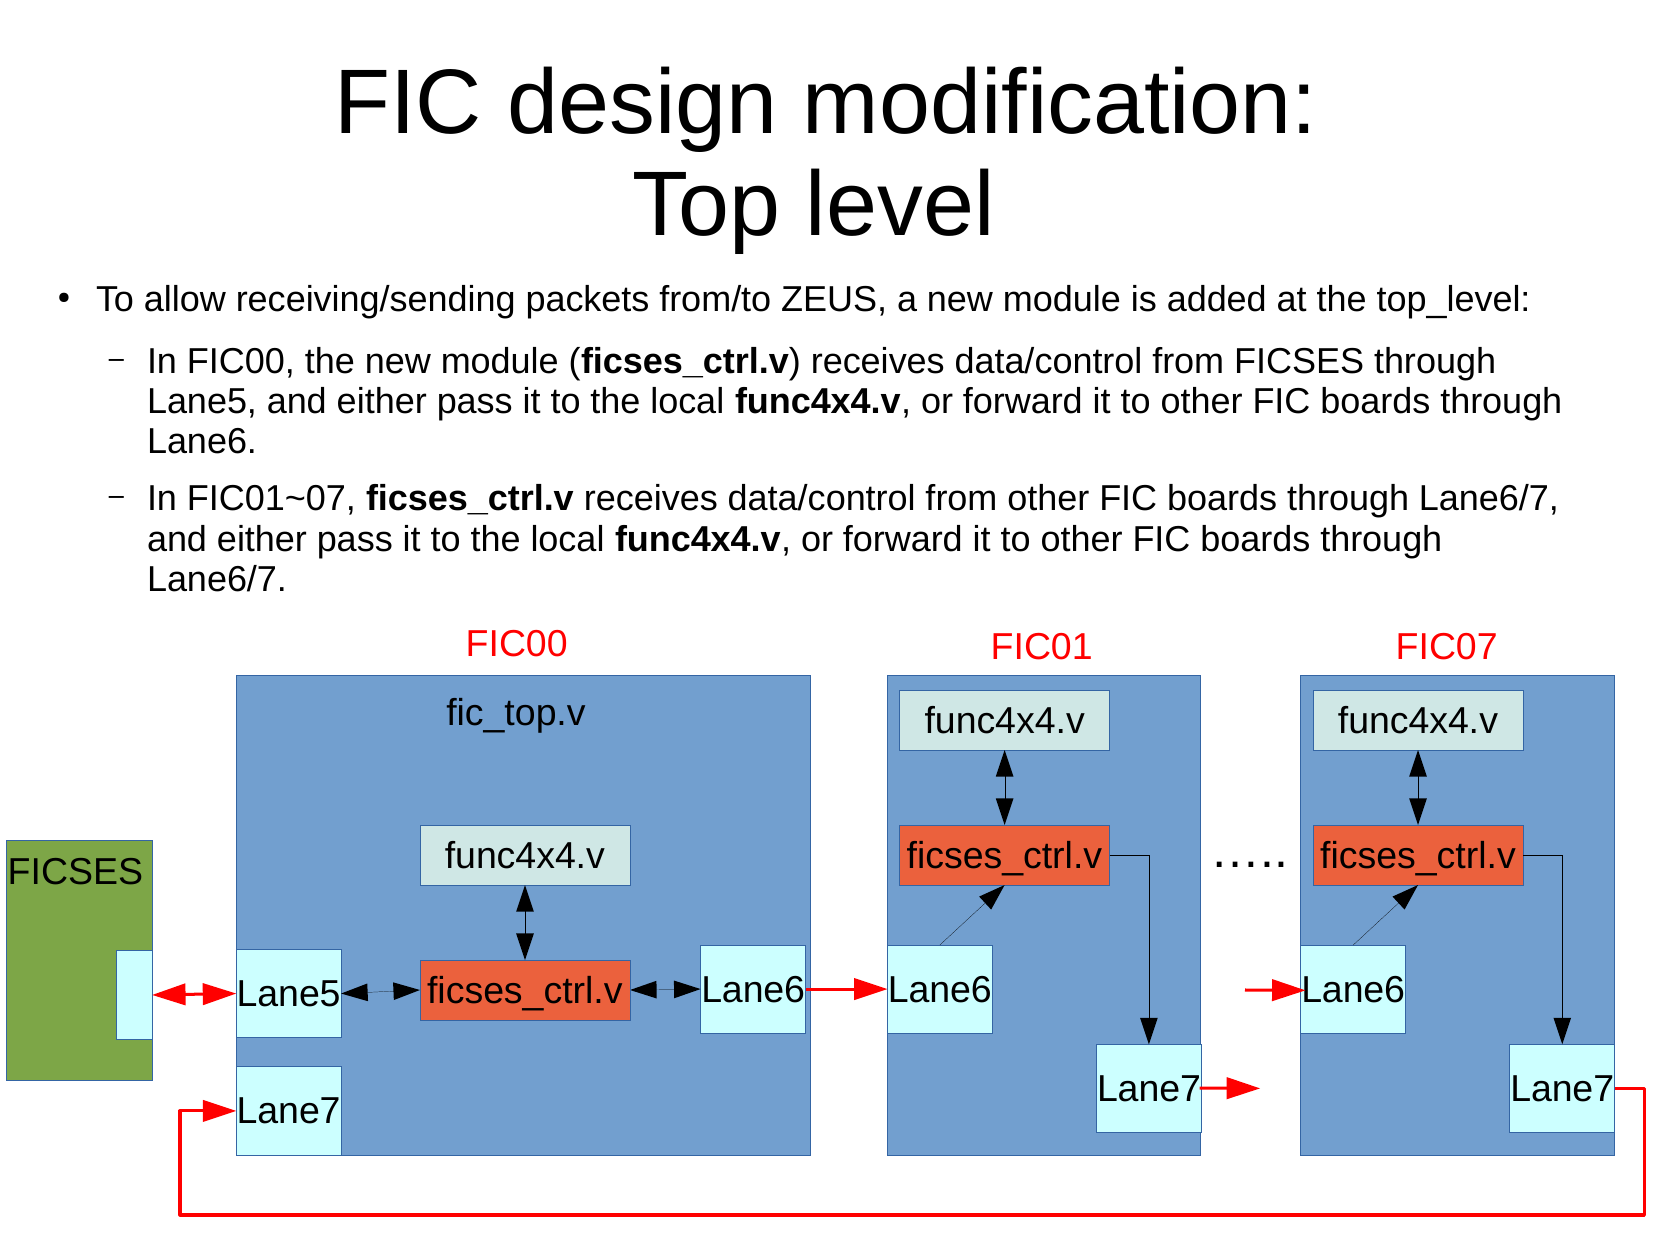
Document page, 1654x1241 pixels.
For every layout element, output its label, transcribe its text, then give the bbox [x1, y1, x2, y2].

list To allow receiving/sending packets from/to ZEUS, a new module is added at the top_level: In FIC00, the new module (ficses_ctrl.v) receives data/control from FICSES through Lane5, and either pass it to the local func4x4.v, or forward it to other FIC boards through Lane6. In FIC01~07, ficses_ctrl.v receives data/control from other FIC boards through Lane6/7, and either pass it to the local func4x4.v, or forward it to other FIC boards through Lane6/7. [45, 279, 1571, 601]
text_box FIC07 [1377, 618, 1516, 675]
text_box fic_top.v [410, 684, 621, 751]
text_box FIC01 [972, 618, 1111, 676]
text_box func4x4.v [899, 690, 1110, 751]
text_box ficses_ctrl.v [1313, 825, 1524, 886]
text_box Lane6 [887, 945, 993, 1034]
text_box Lane7 [1509, 1044, 1615, 1133]
text_box [6, 910, 153, 1081]
text_box [887, 856, 1201, 1156]
text_box func4x4.v [1313, 690, 1524, 751]
text_box FIC00 [447, 615, 586, 672]
text_box FICSES [0, 843, 181, 910]
text_box func4x4.v [420, 825, 631, 886]
text_box Lane7 [1096, 1044, 1202, 1133]
text_box ficses_ctrl.v [899, 825, 1110, 886]
text_box [236, 990, 811, 1156]
text_box ficses_ctrl.v [420, 960, 631, 1021]
text_box [887, 675, 1201, 1044]
text_box Lane6 [1300, 945, 1406, 1034]
text_box Lane5 [236, 949, 342, 1038]
text_box ….. [1183, 814, 1300, 886]
text_box [236, 675, 811, 992]
text_box [1300, 856, 1615, 1156]
text_box Lane7 [236, 1066, 342, 1156]
text_box [1300, 675, 1615, 1044]
title FIC design modification: Top level [82, 49, 1571, 257]
text_box Lane6 [700, 945, 806, 1034]
